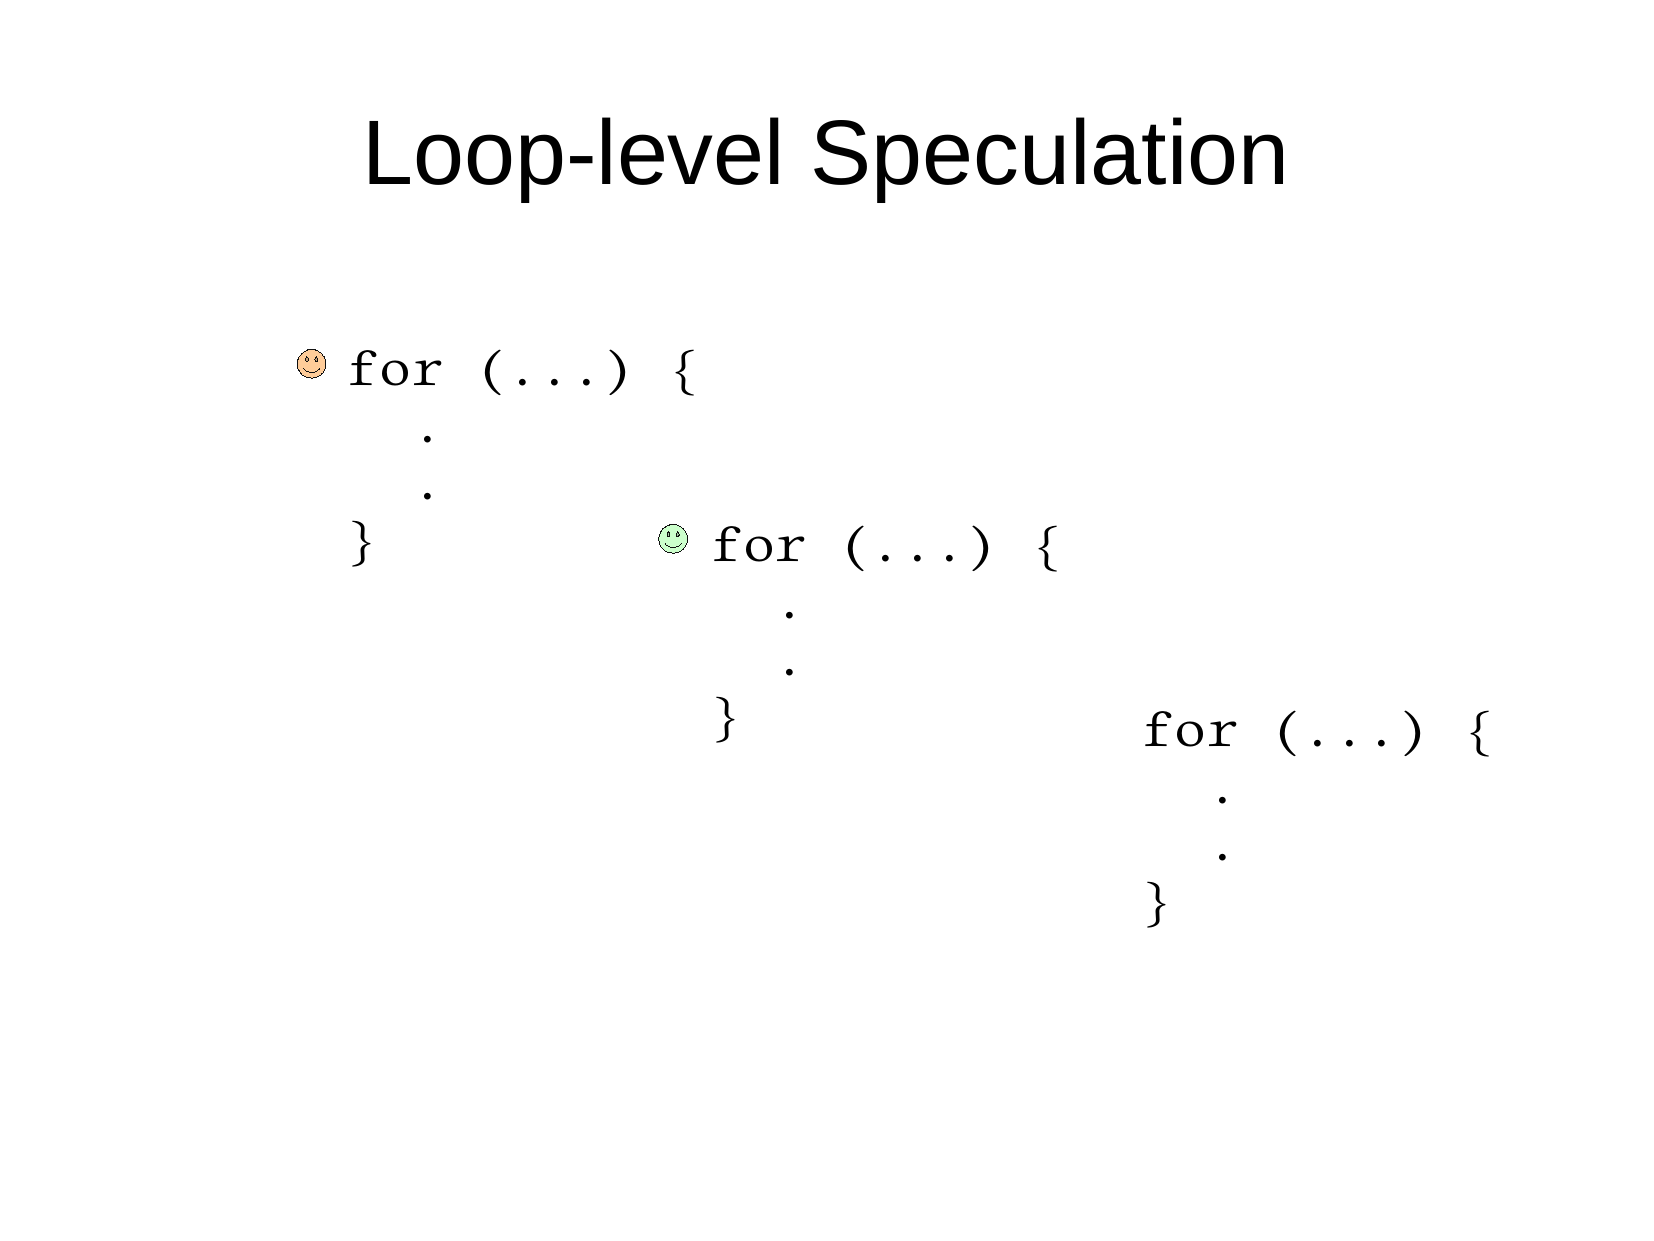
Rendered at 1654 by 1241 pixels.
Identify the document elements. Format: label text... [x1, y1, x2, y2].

text_box [658, 524, 688, 554]
title Loop-level Speculation [82, 49, 1571, 257]
text_box for (...) { . . } [1128, 694, 1561, 1043]
text_box [297, 349, 326, 379]
text_box for (...) { . . } [696, 509, 1129, 858]
text_box for (...) { . . } [333, 333, 766, 682]
